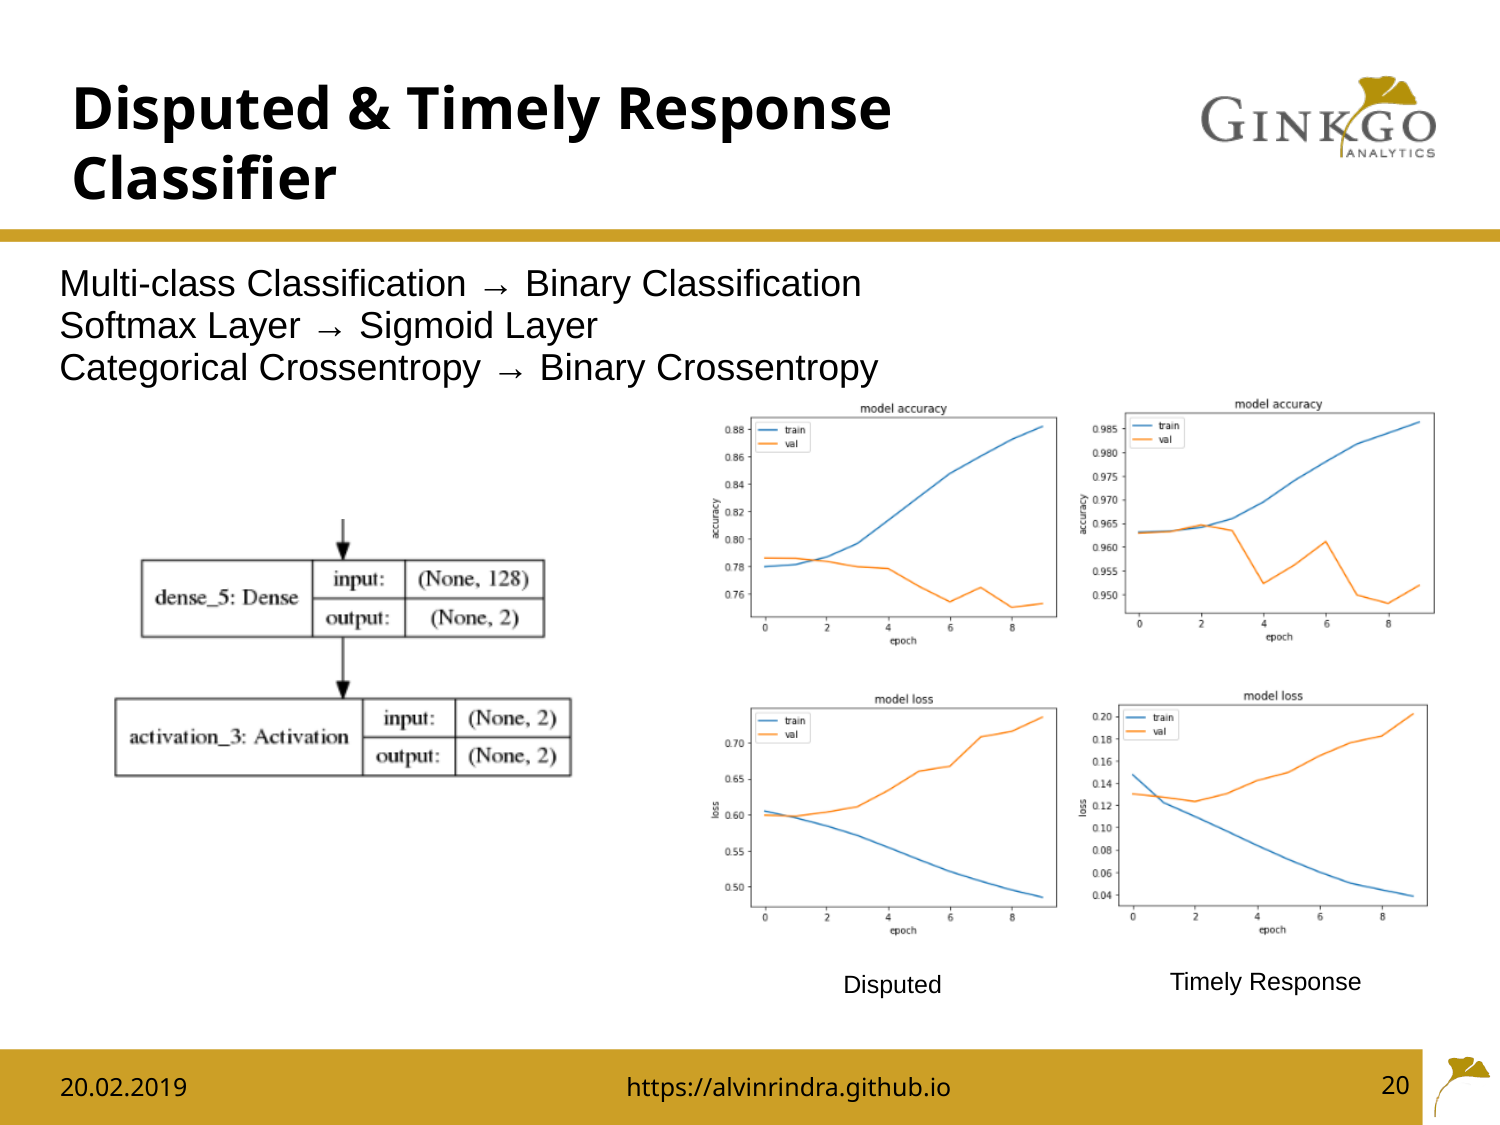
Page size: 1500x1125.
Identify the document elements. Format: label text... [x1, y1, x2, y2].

picture [0, 0, 1500, 1125]
text_box Multi-class Classification → Binary Classification Softmax Layer → Sigmoid Layer Categorical Crossentropy → Binary Crossentropy [44, 254, 1500, 564]
text_box https://alvinrindra.github.io [266, 1056, 993, 1117]
list [60, 564, 1425, 1081]
text_box 20.02.2019 [60, 1056, 266, 1117]
text_box Disputed [828, 963, 1036, 1021]
list Disputed & Timely Response Classifier [71, 71, 1066, 254]
text_box Timely Response [1155, 960, 1396, 1031]
text_box <number> [1196, 1056, 1425, 1117]
